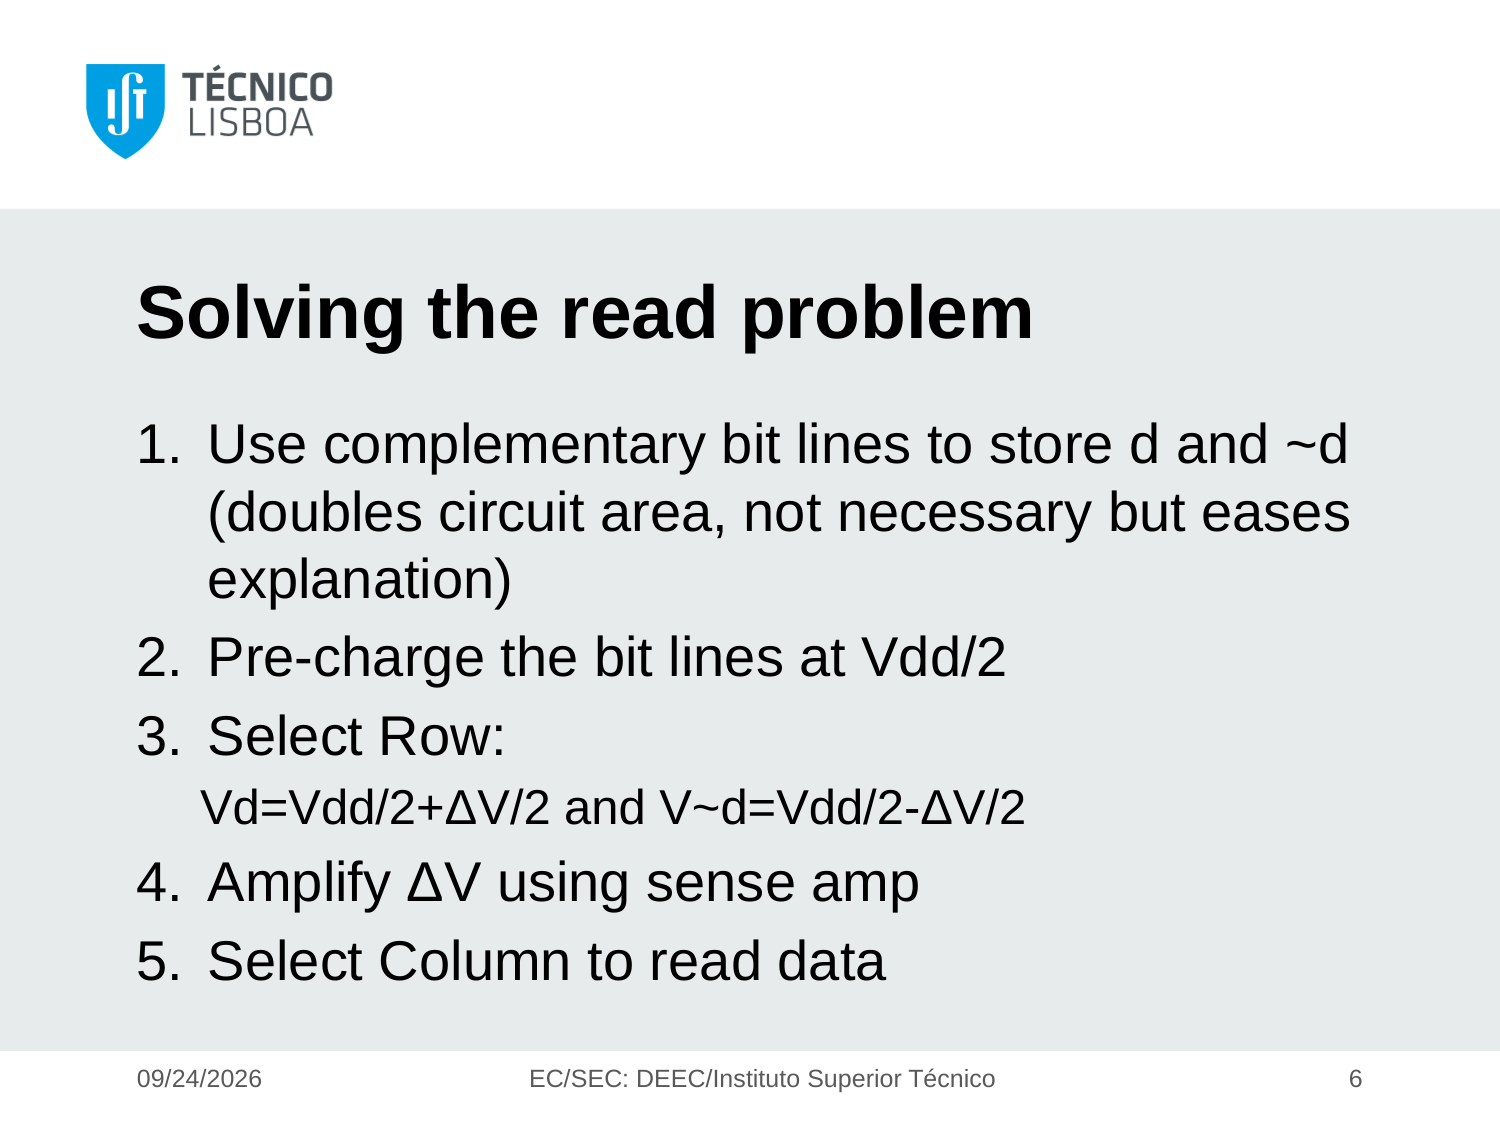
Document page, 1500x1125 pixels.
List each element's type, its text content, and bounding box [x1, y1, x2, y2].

slide_number 11/22/2018 [121, 1052, 425, 1103]
title Solving the read problem [121, 237, 1378, 381]
slide_number <number> [1077, 1052, 1378, 1103]
list Use complementary bit lines to store d and ~d (doubles circuit area, not necessary but eases explanation) Pre-charge the bit lines at Vdd/2 Select Row: Vd=Vdd/2+ΔV/2 and V~d=Vdd/2-ΔV/2 Amplify ΔV using sense amp Select Column to read data [121, 400, 1378, 1005]
footer EC/SEC: DEEC/Instituto Superior Técnico [512, 1052, 1021, 1103]
picture [0, 0, 1500, 1125]
